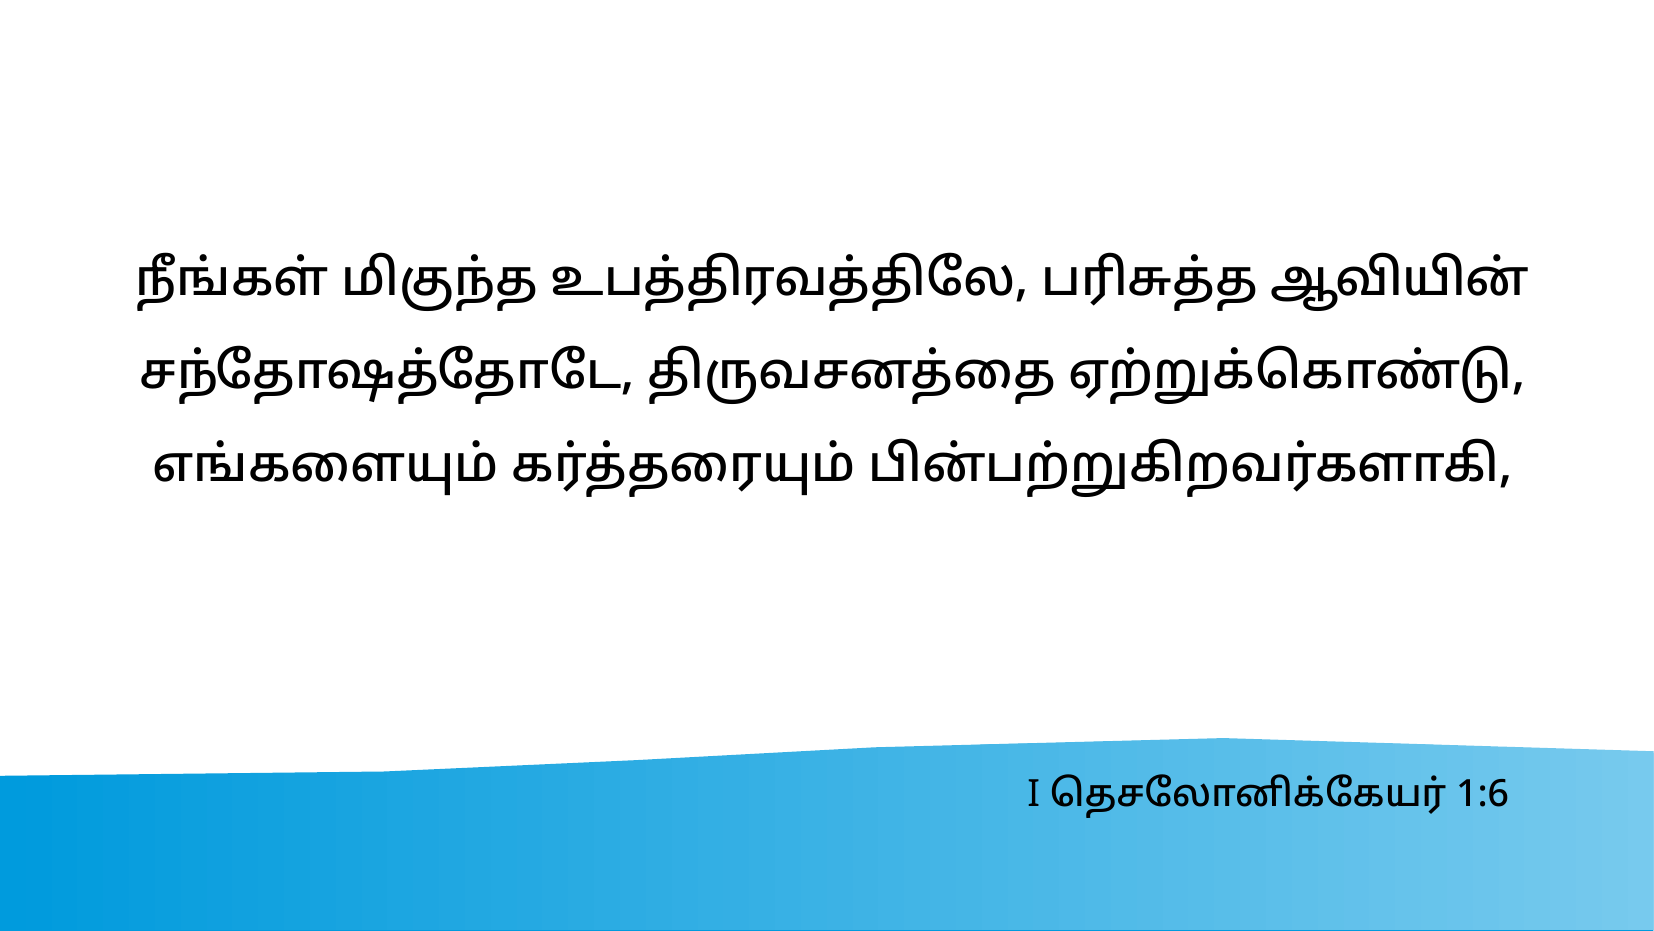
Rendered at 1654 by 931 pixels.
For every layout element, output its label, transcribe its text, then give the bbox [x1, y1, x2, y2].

text_box I தெசலோனிக்கேயர் 1:6 [1012, 765, 1613, 826]
title நீங்கள் மிகுந்த உபத்திரவத்திலே, பரிசுத்த ஆவியின் சந்தோஷத்தோடே, திருவசனத்தை ஏற்றுக்கொண்டு, எங்களையும் கர்த்தரையும் பின்பற்றுகிறவர்களாகி, [94, 101, 1571, 620]
